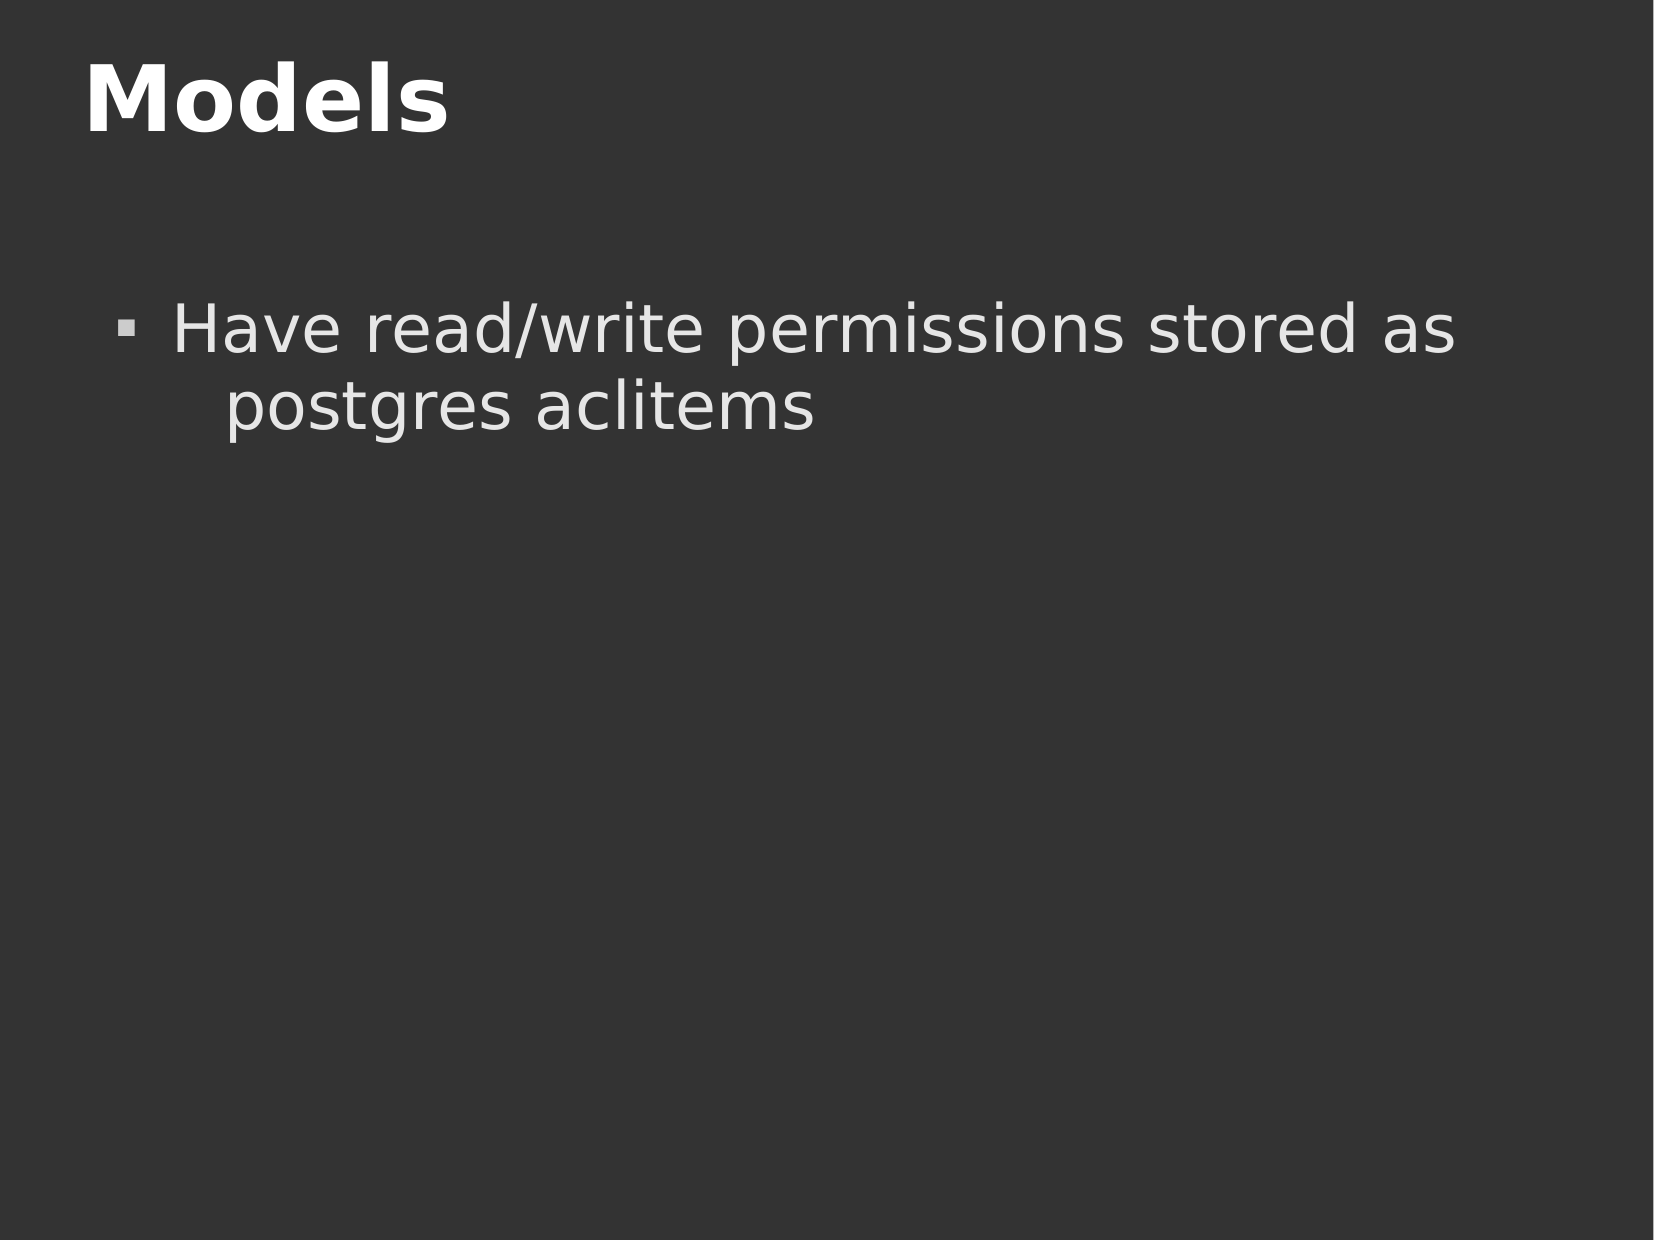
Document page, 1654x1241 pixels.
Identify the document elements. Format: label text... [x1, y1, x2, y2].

title Models [82, 46, 1571, 154]
list Have read/write permissions stored as postgres aclitems [82, 290, 1571, 1094]
